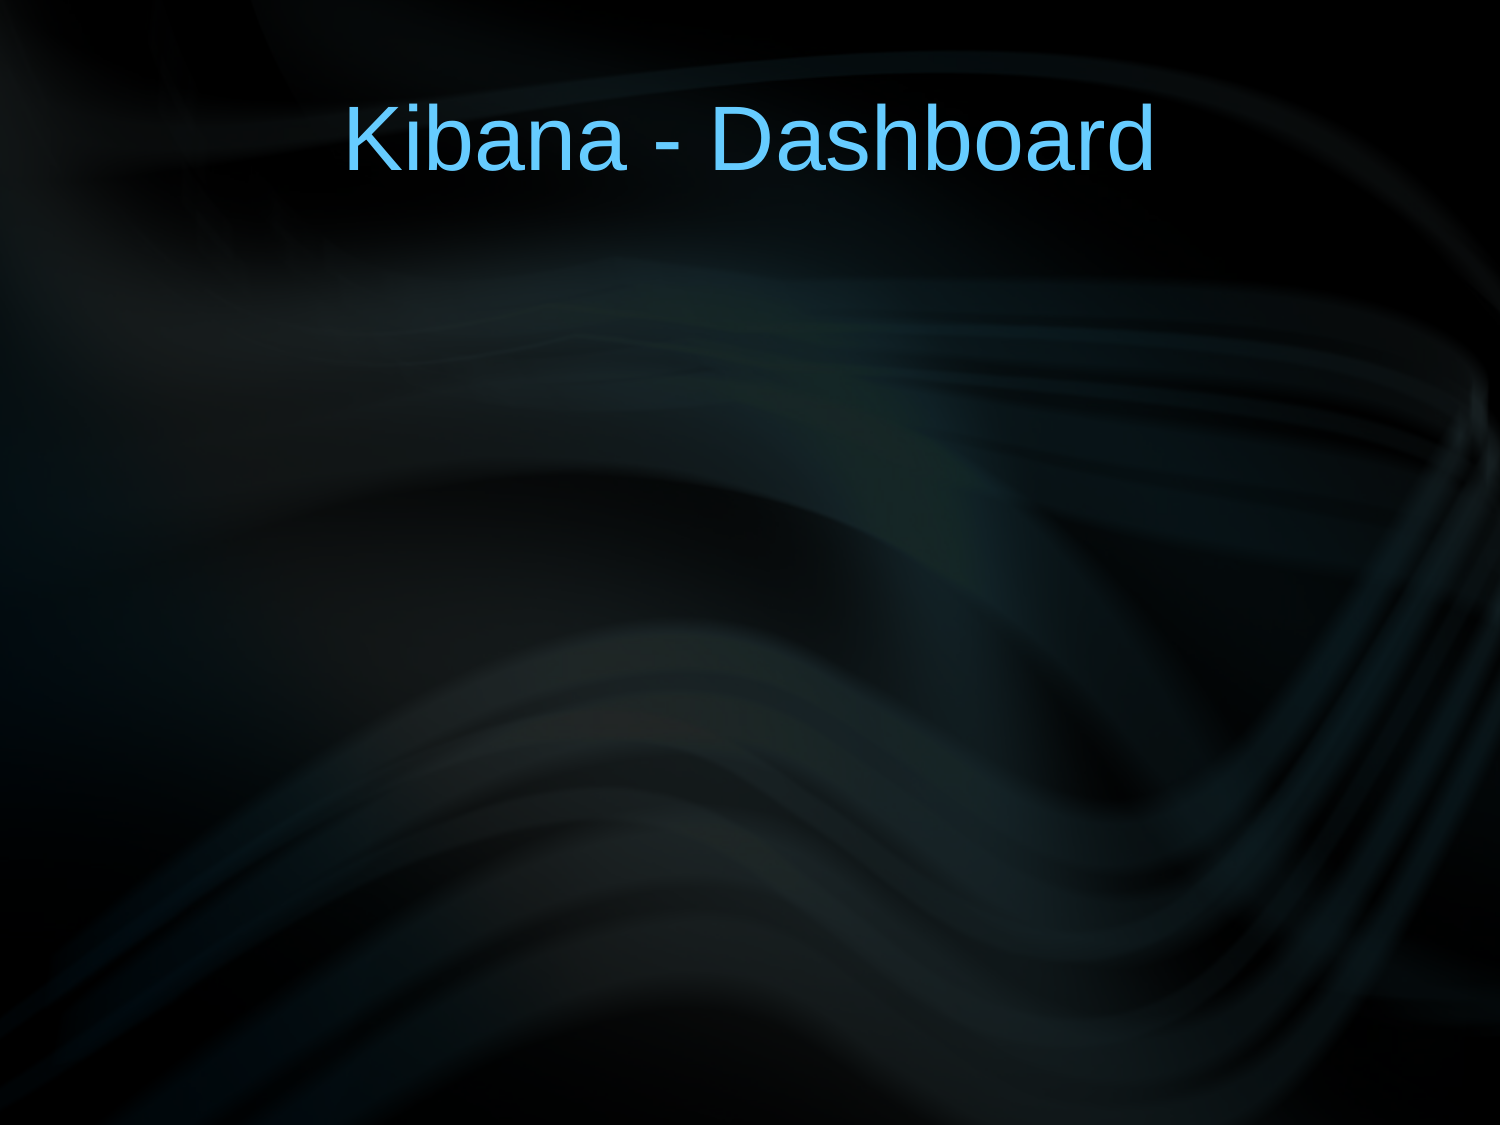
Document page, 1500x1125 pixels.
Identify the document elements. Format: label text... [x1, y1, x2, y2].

title Kibana - Dashboard [75, 45, 1426, 233]
